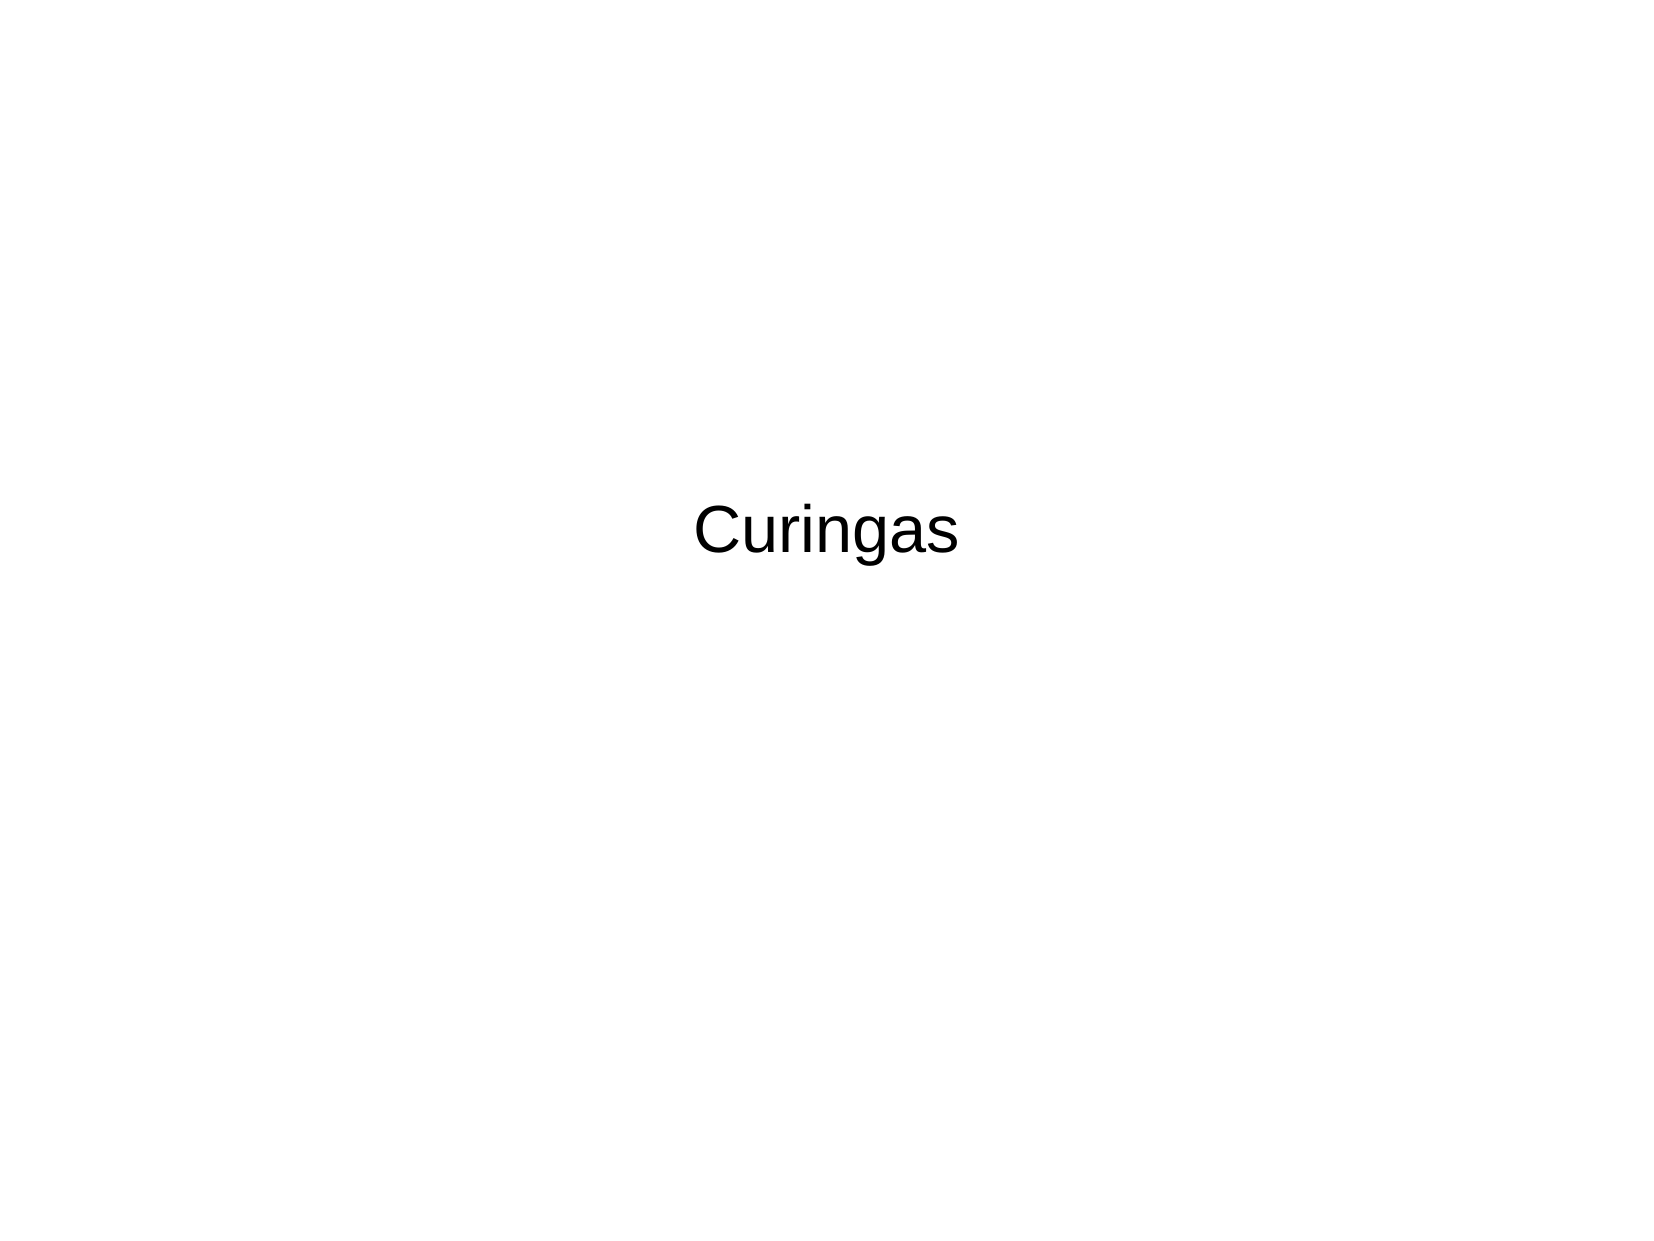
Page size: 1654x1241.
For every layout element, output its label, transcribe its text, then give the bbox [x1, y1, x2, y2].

subtitle Curingas [82, 49, 1571, 1010]
